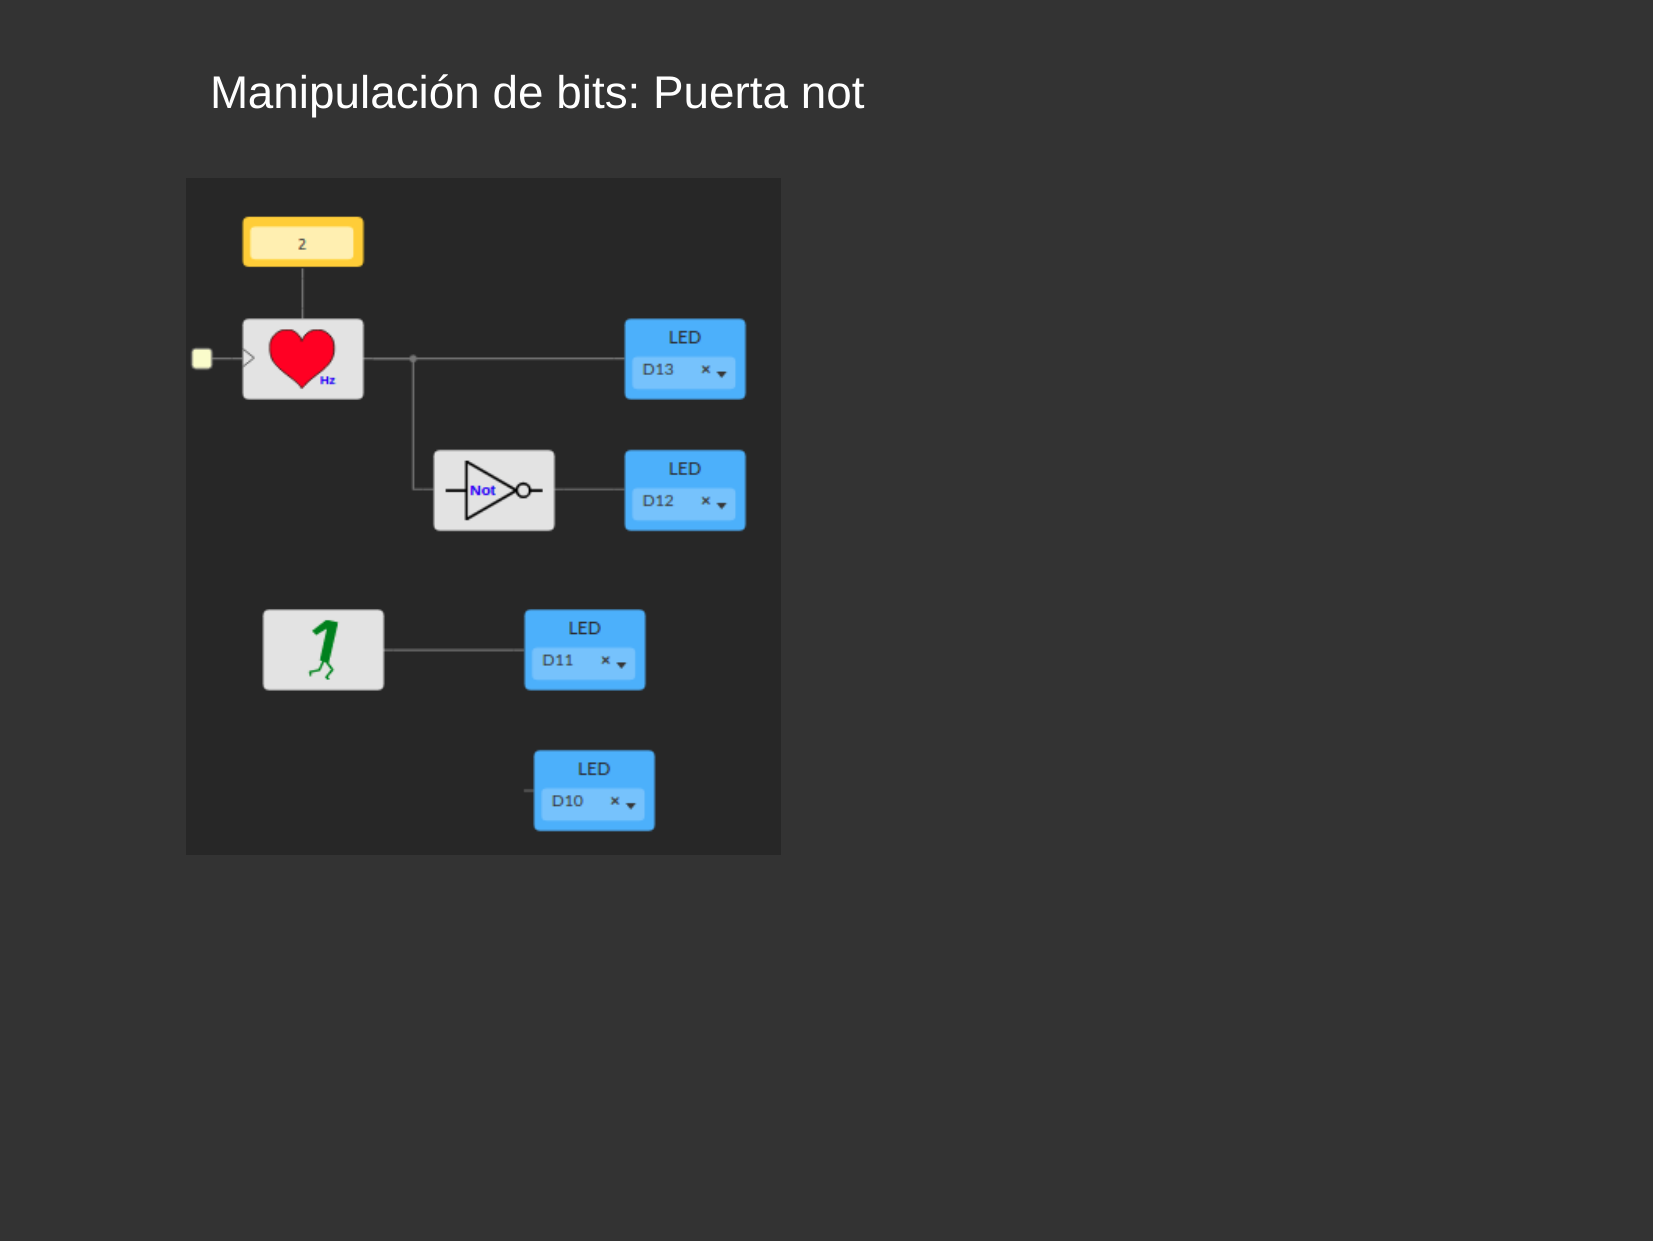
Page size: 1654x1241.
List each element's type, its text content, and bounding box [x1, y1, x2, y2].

text_box Manipulación de bits: Puerta not [195, 60, 901, 151]
picture [186, 178, 781, 856]
